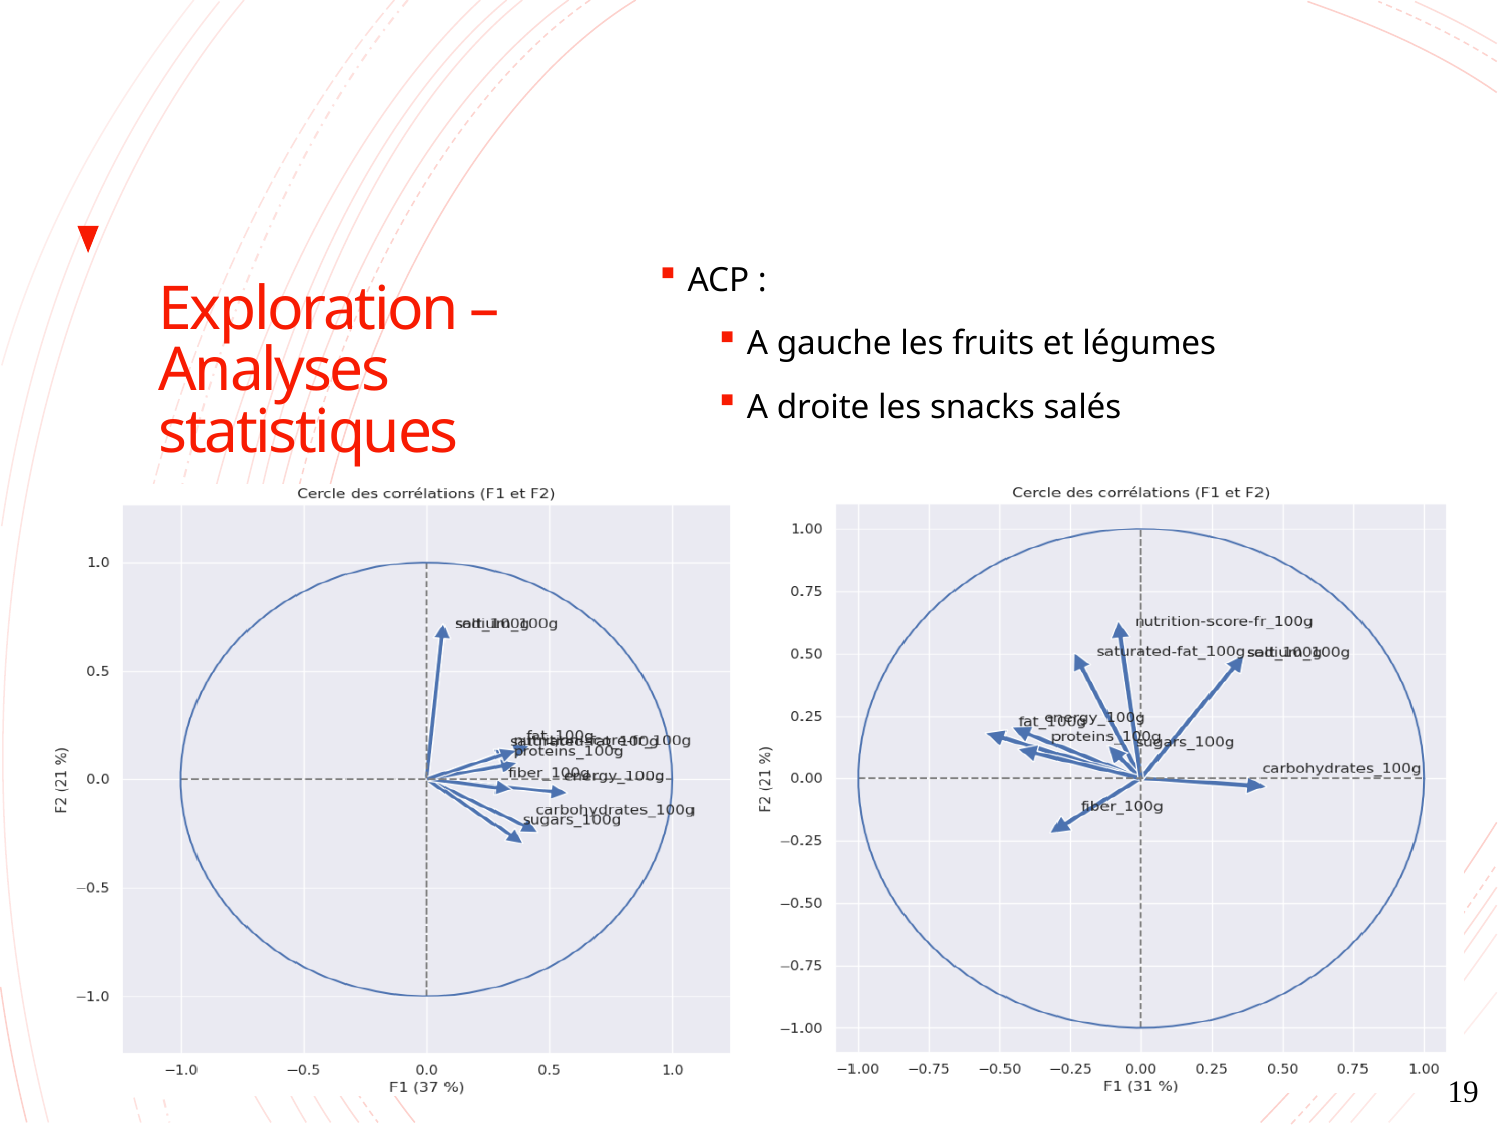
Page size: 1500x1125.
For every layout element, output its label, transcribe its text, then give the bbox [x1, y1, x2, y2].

list ACP : A gauche les fruits et légumes A droite les snacks salés [644, 242, 1403, 993]
picture [49, 484, 743, 1096]
text_box <numéro> [1432, 1064, 1494, 1120]
picture [752, 485, 1464, 1094]
title Exploration – Analyses statistiques [121, 242, 584, 484]
text_box [77, 225, 99, 253]
